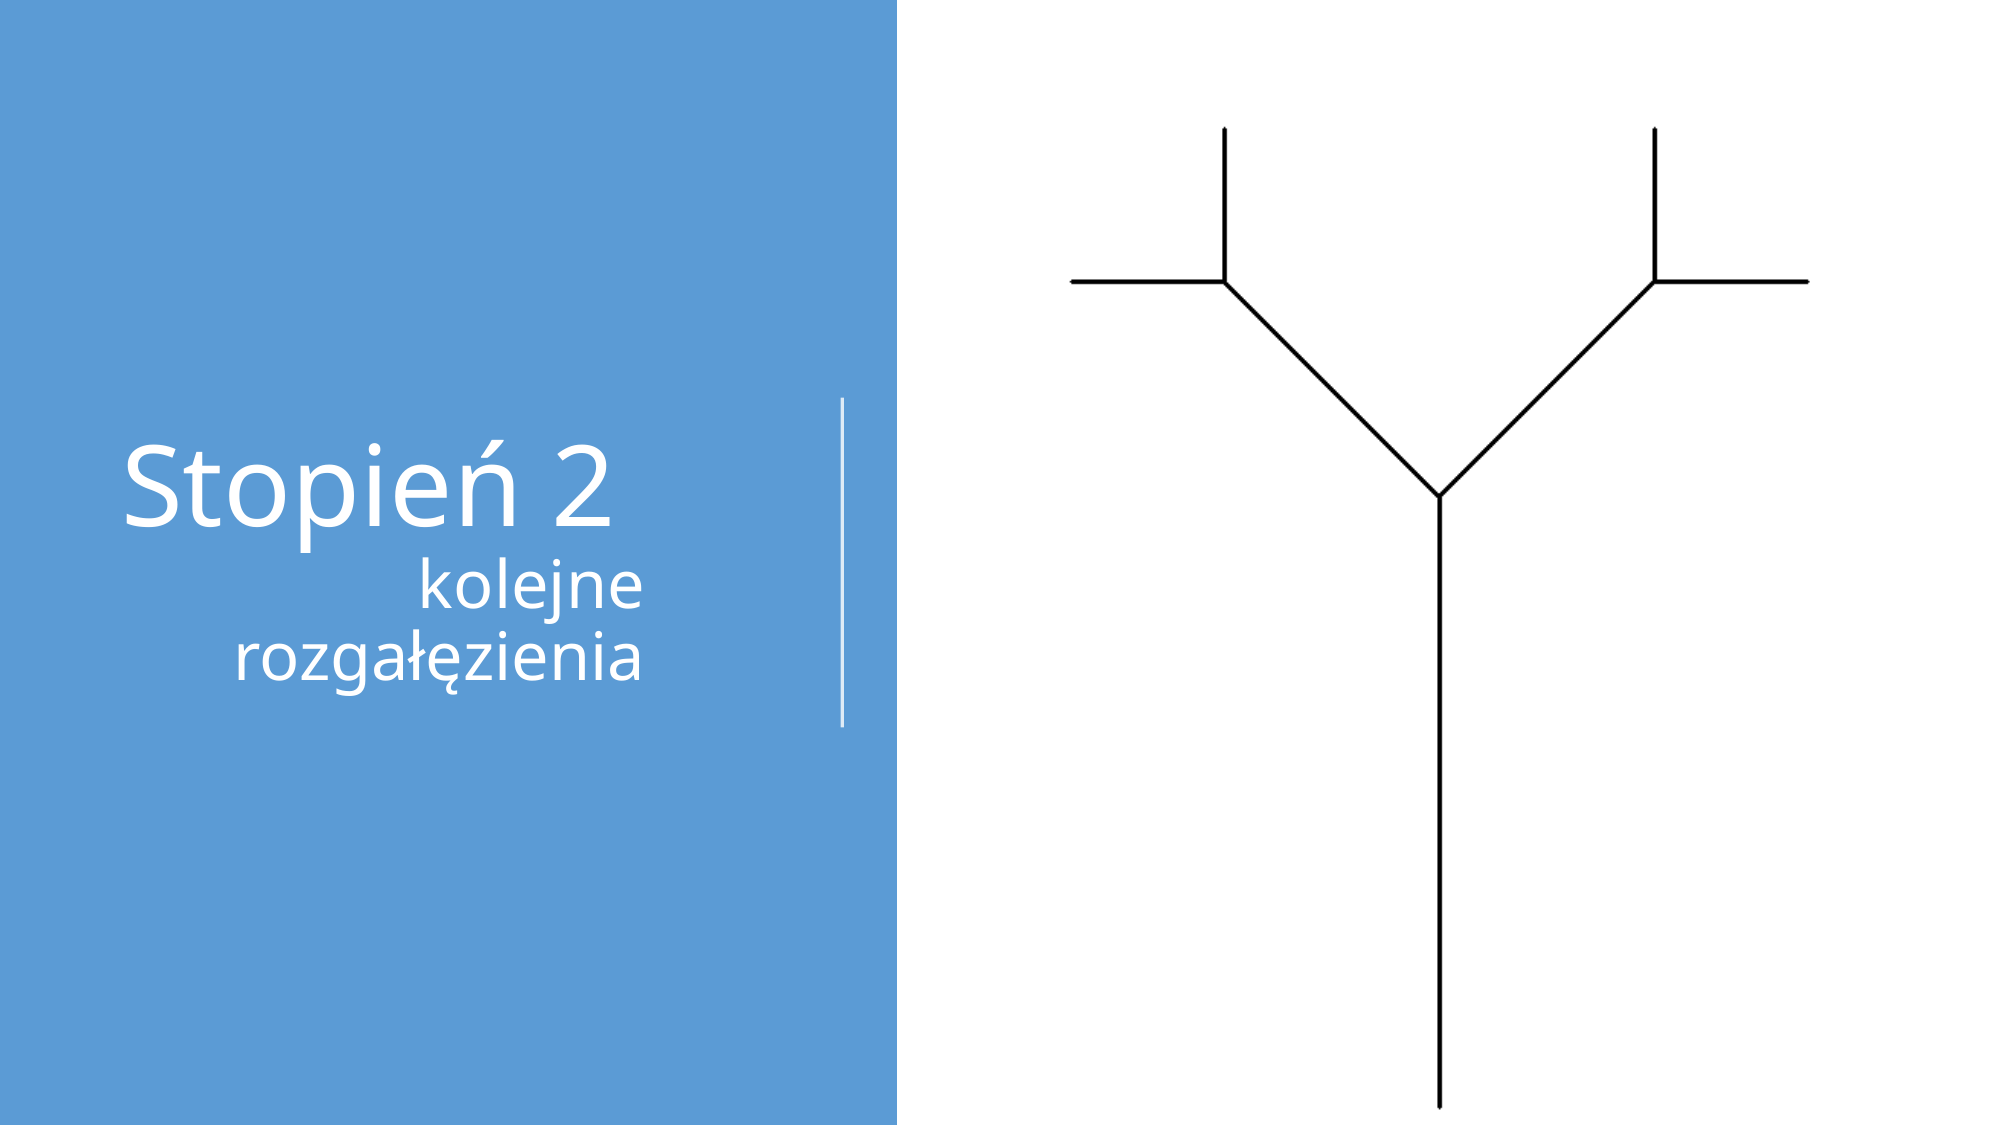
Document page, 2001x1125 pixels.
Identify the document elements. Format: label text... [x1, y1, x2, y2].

picture [948, 0, 1935, 1125]
title Stopień 2 kolejne rozgałęzienia [106, 104, 791, 1021]
text_box [0, 0, 897, 1125]
